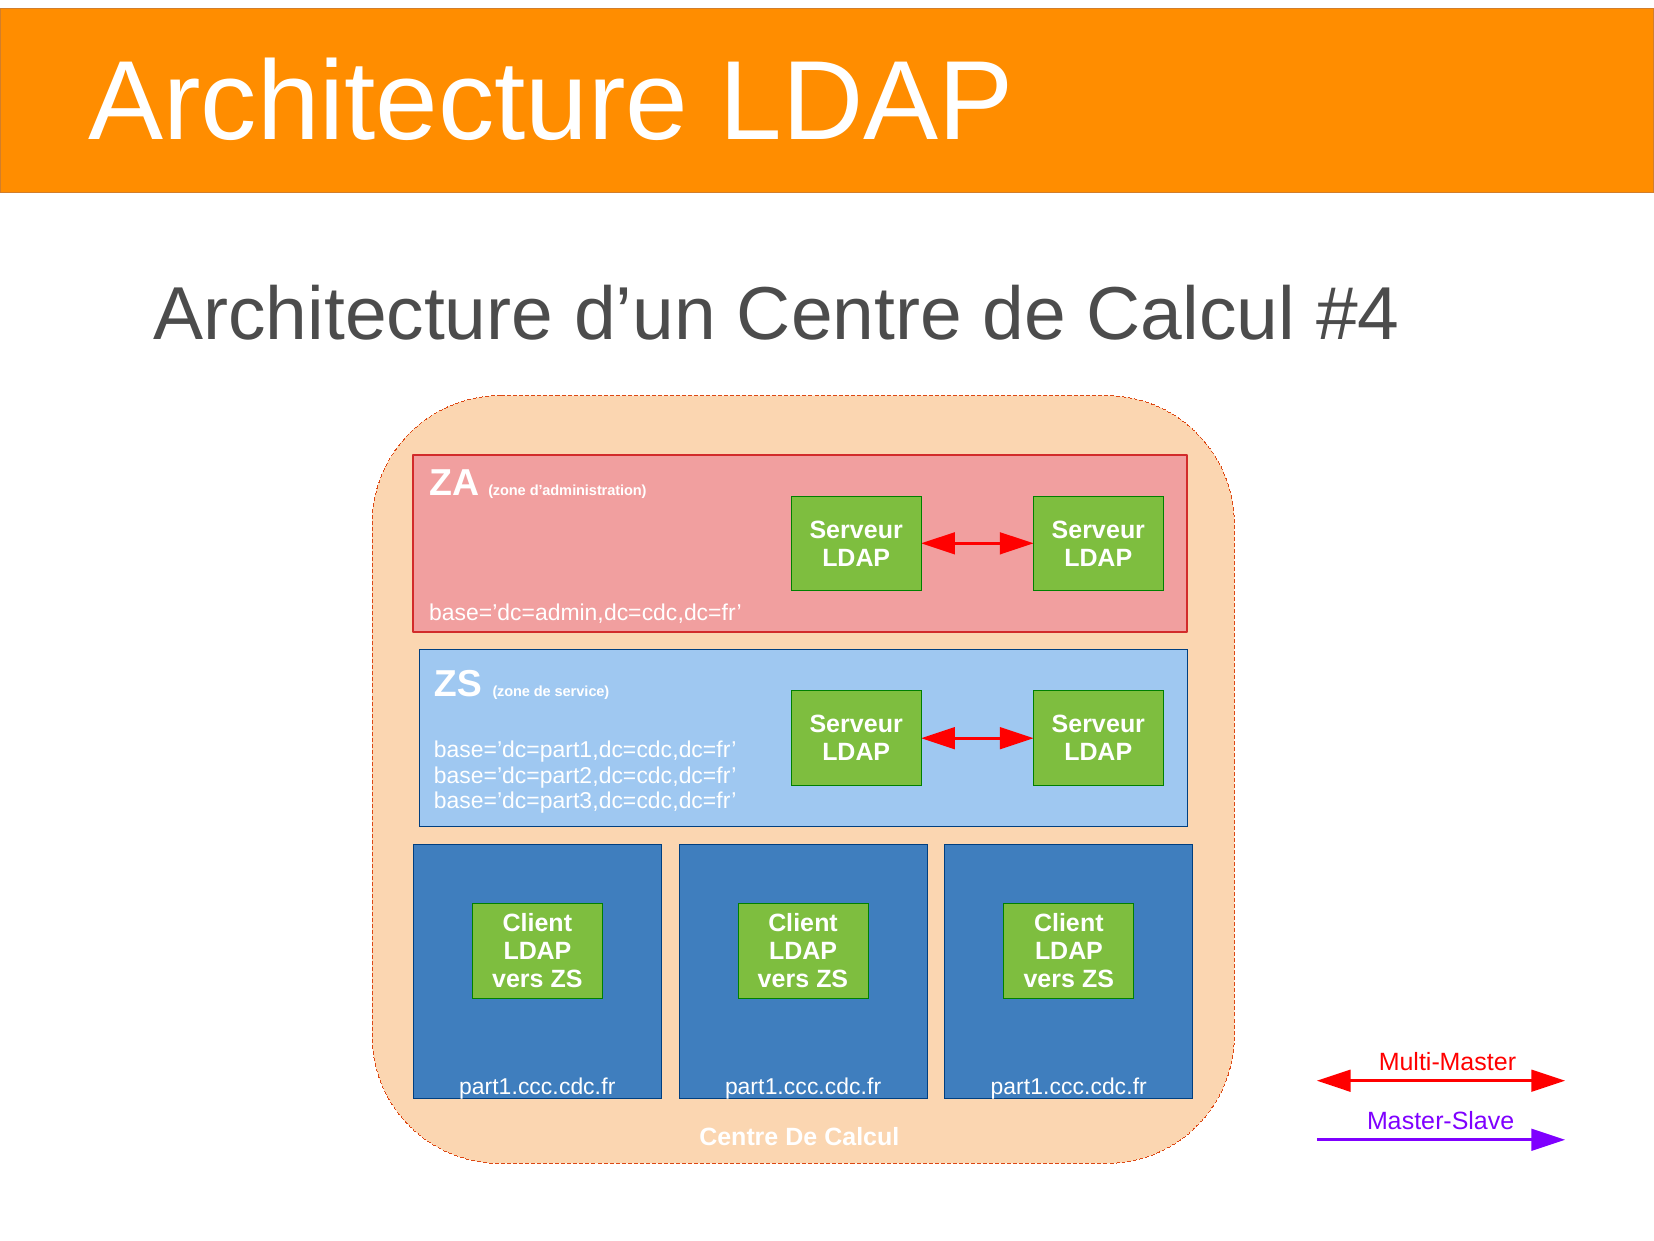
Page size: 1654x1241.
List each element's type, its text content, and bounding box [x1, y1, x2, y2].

text_box Serveur LDAP [1033, 690, 1164, 786]
text_box Multi-Master [1364, 1040, 1532, 1084]
text_box Serveur LDAP [791, 496, 922, 591]
text_box ZS (zone de service) base=’dc=part1,dc=cdc,dc=fr’ base=’dc=part2,dc=cdc,dc=fr’ base=’dc=part3,dc=cdc,dc=fr’ [419, 649, 1188, 827]
text_box Client LDAP vers ZS [1003, 903, 1134, 999]
text_box Client LDAP vers ZS [738, 903, 869, 999]
text_box part1.ccc.cdc.fr [413, 844, 662, 1099]
title Architecture LDAP [0, 8, 1654, 193]
text_box Serveur LDAP [791, 690, 922, 786]
text_box Client LDAP vers ZS [472, 903, 603, 999]
text_box ZA (zone d’administration) base=’dc=admin,dc=cdc,dc=fr’ [413, 454, 1188, 632]
text_box part1.ccc.cdc.fr [944, 844, 1193, 1099]
text_box Centre De Calcul [463, 1158, 1144, 1164]
text_box part1.ccc.cdc.fr [679, 844, 928, 1099]
list Architecture d’un Centre de Calcul #4 [82, 271, 1571, 1158]
text_box Master-Slave [1352, 1099, 1530, 1143]
text_box Serveur LDAP [1033, 496, 1164, 591]
